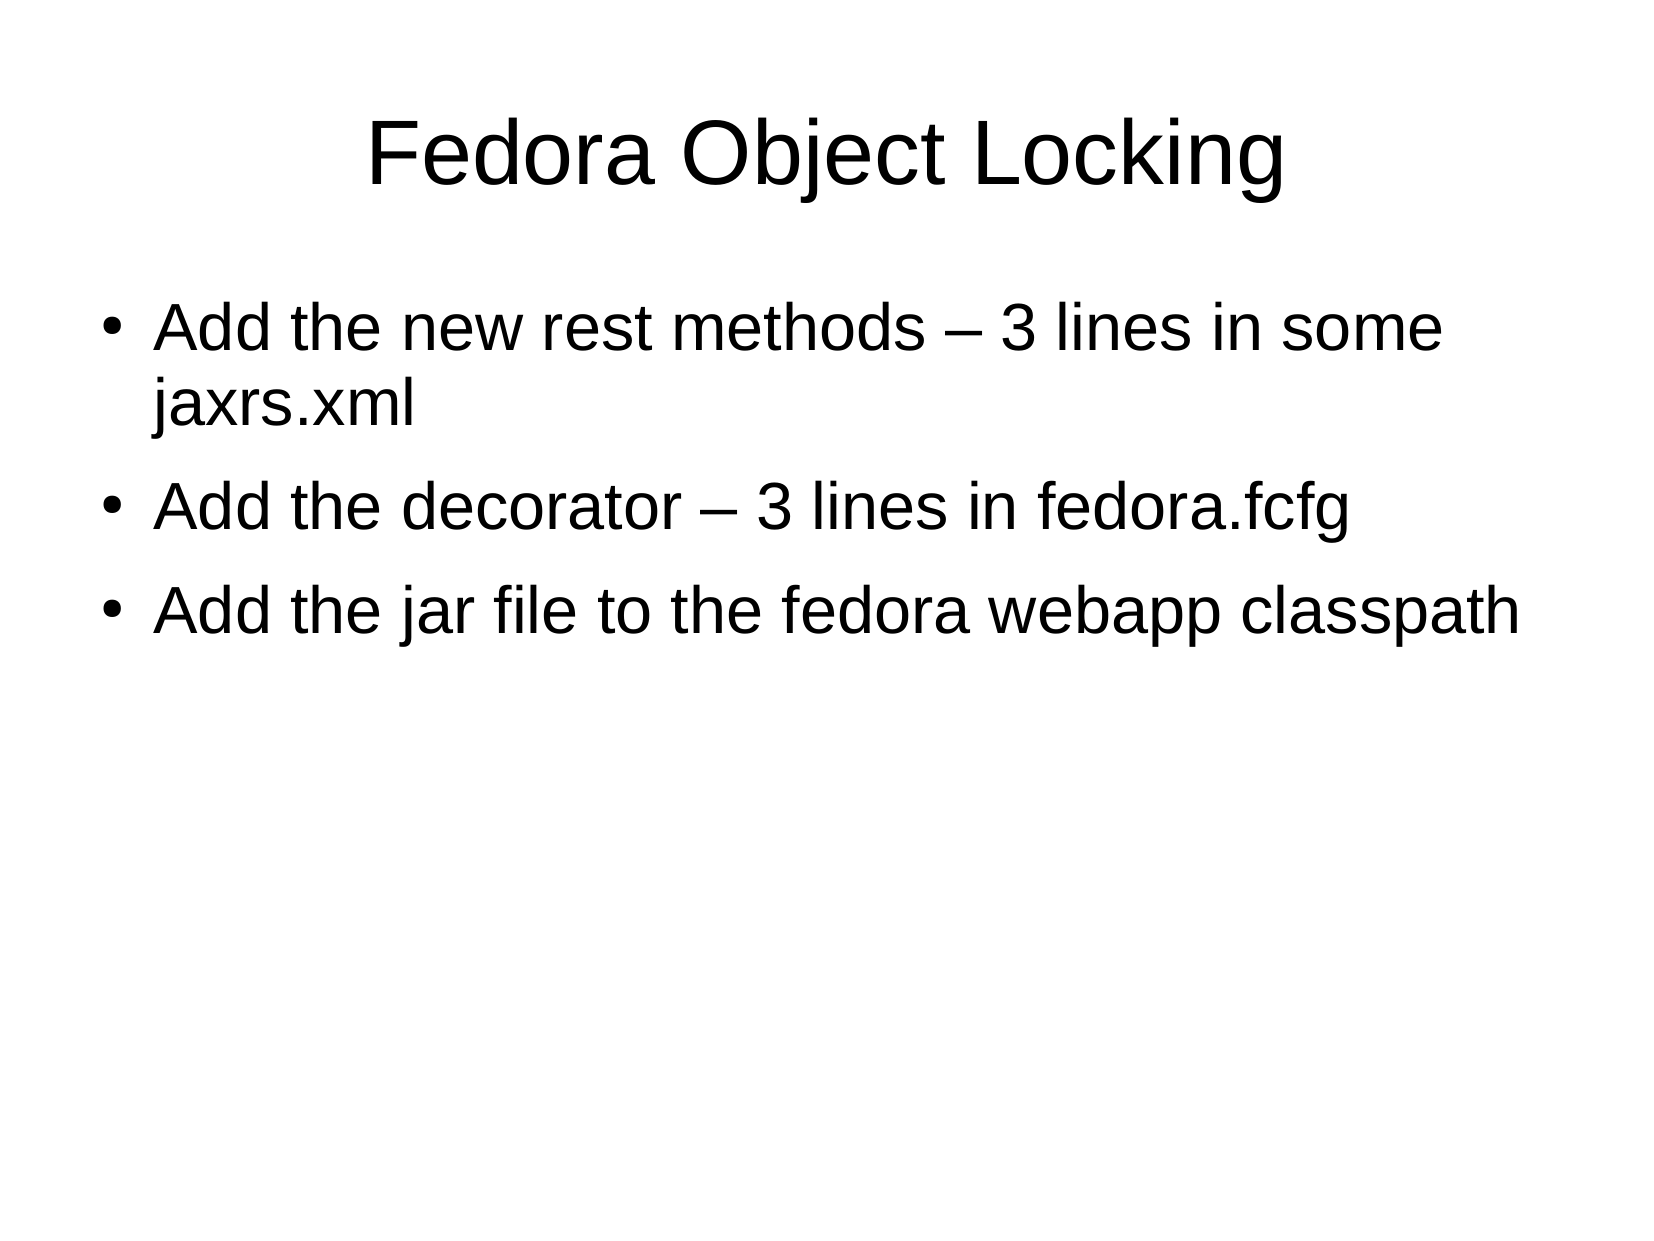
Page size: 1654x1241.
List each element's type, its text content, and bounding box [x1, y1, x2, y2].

list Add the new rest methods – 3 lines in some jaxrs.xml Add the decorator – 3 lines in fedora.fcfg Add the jar file to the fedora webapp classpath [82, 290, 1538, 1010]
title Fedora Object Locking [82, 49, 1571, 257]
